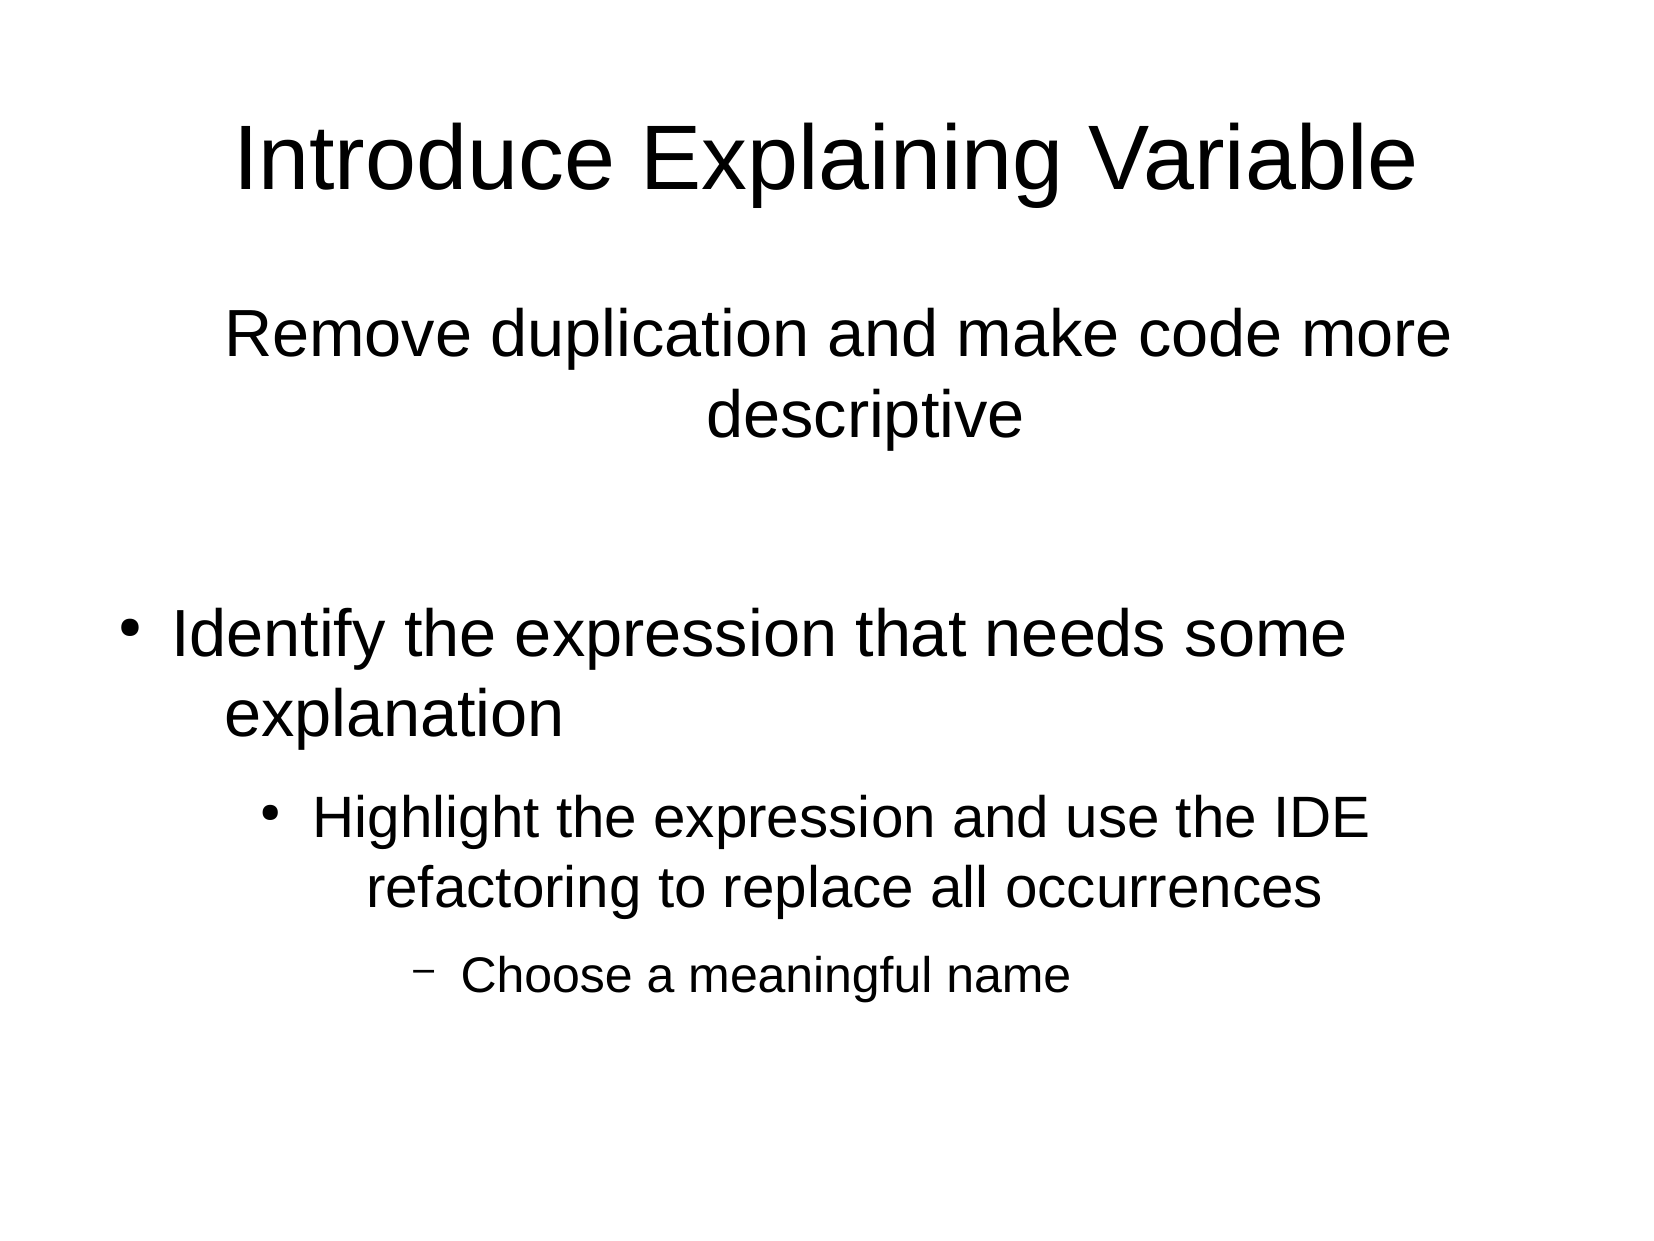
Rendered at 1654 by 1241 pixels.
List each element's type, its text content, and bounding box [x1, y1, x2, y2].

title Introduce Explaining Variable [82, 49, 1571, 257]
list Remove duplication and make code more descriptive Identify the expression that needs some explanation Highlight the expression and use the IDE refactoring to replace all occurrences Choose a meaningful name [82, 290, 1571, 1109]
